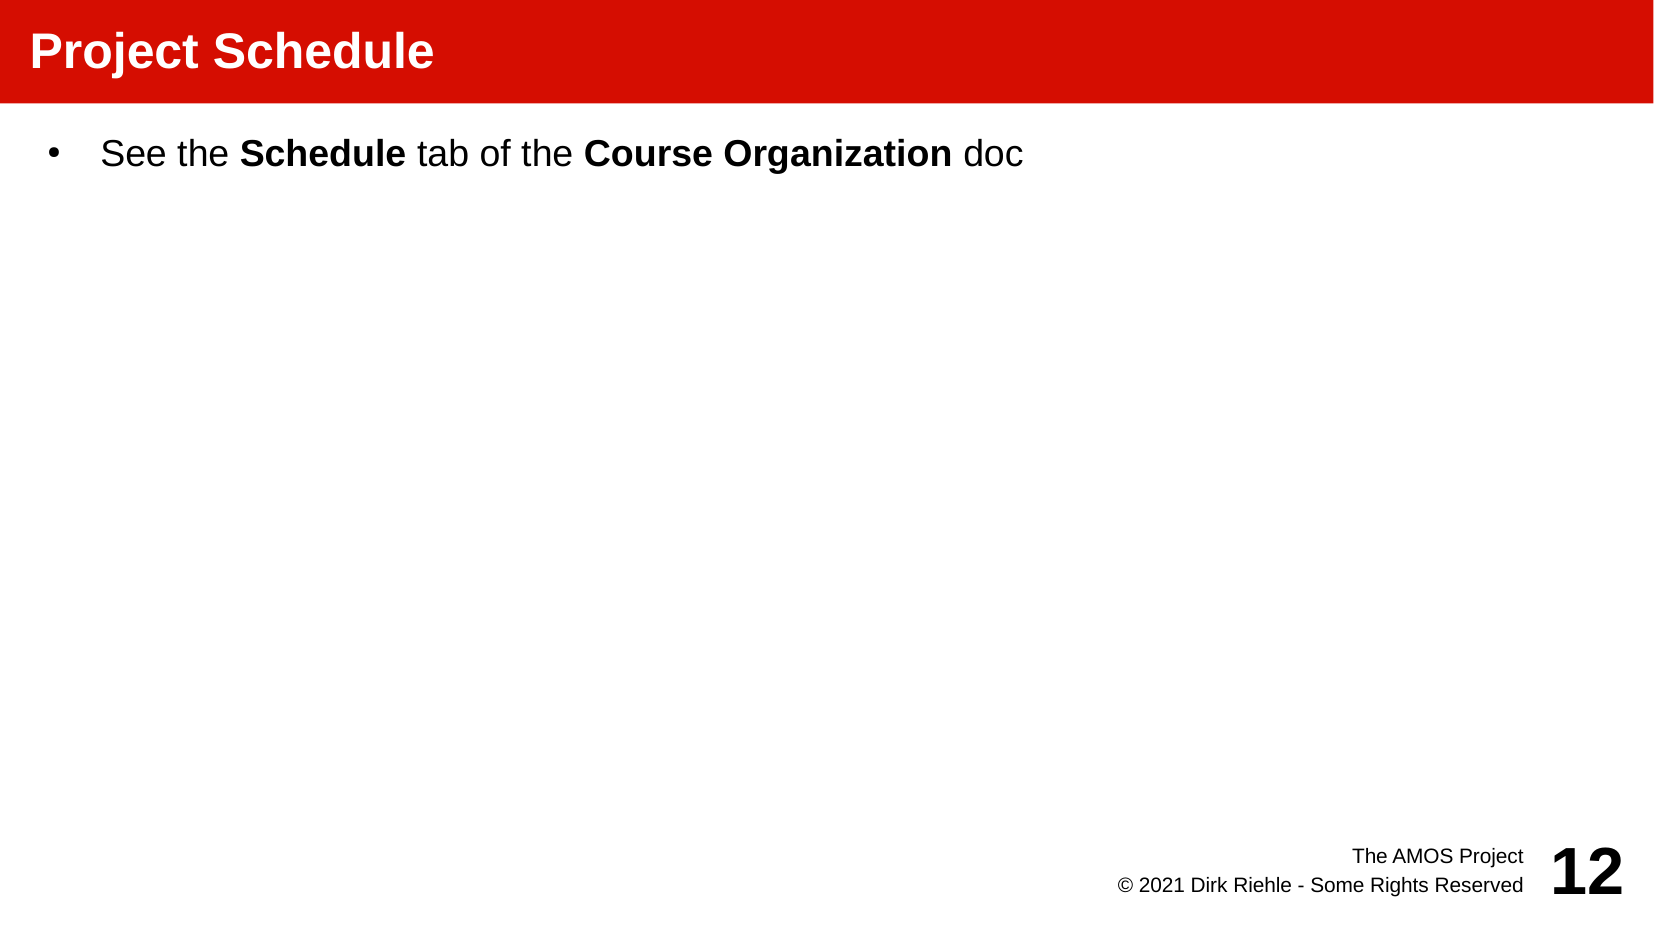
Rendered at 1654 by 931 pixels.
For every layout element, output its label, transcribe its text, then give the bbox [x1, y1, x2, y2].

list See the Schedule tab of the Course Organization doc [29, 132, 1625, 813]
title Project Schedule [0, 0, 1654, 104]
